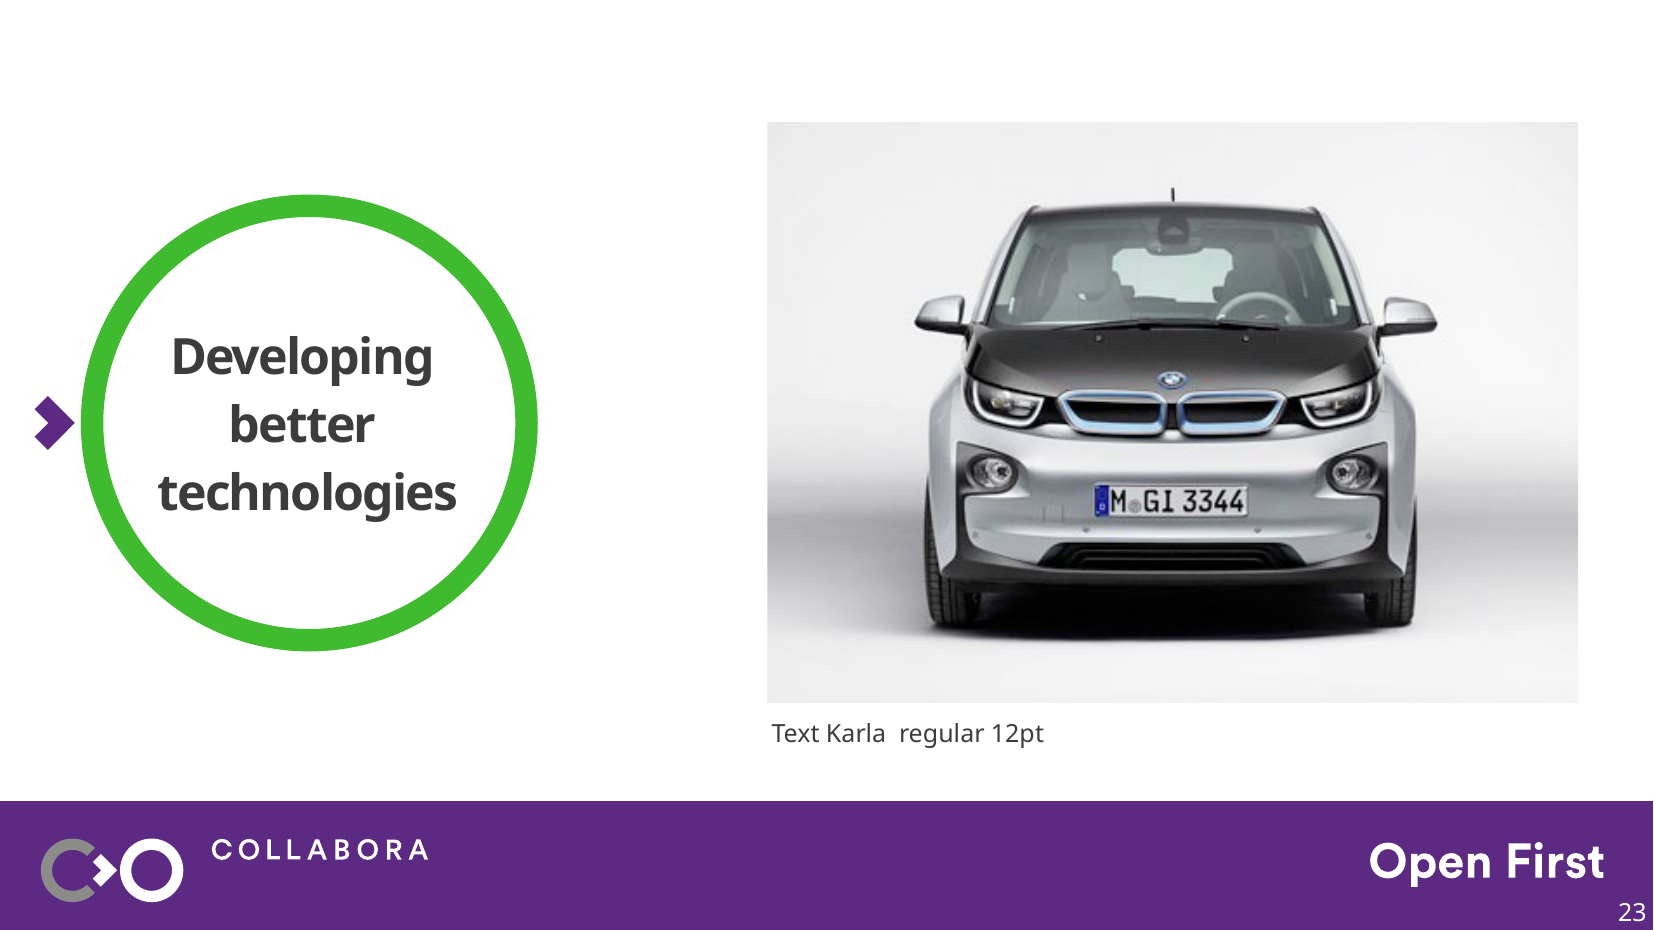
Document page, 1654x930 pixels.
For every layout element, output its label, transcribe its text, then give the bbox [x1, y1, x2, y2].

list Text Karla regular 12pt [771, 712, 1580, 781]
title Developing better technologies [78, 194, 538, 652]
text_box [767, 122, 1579, 703]
